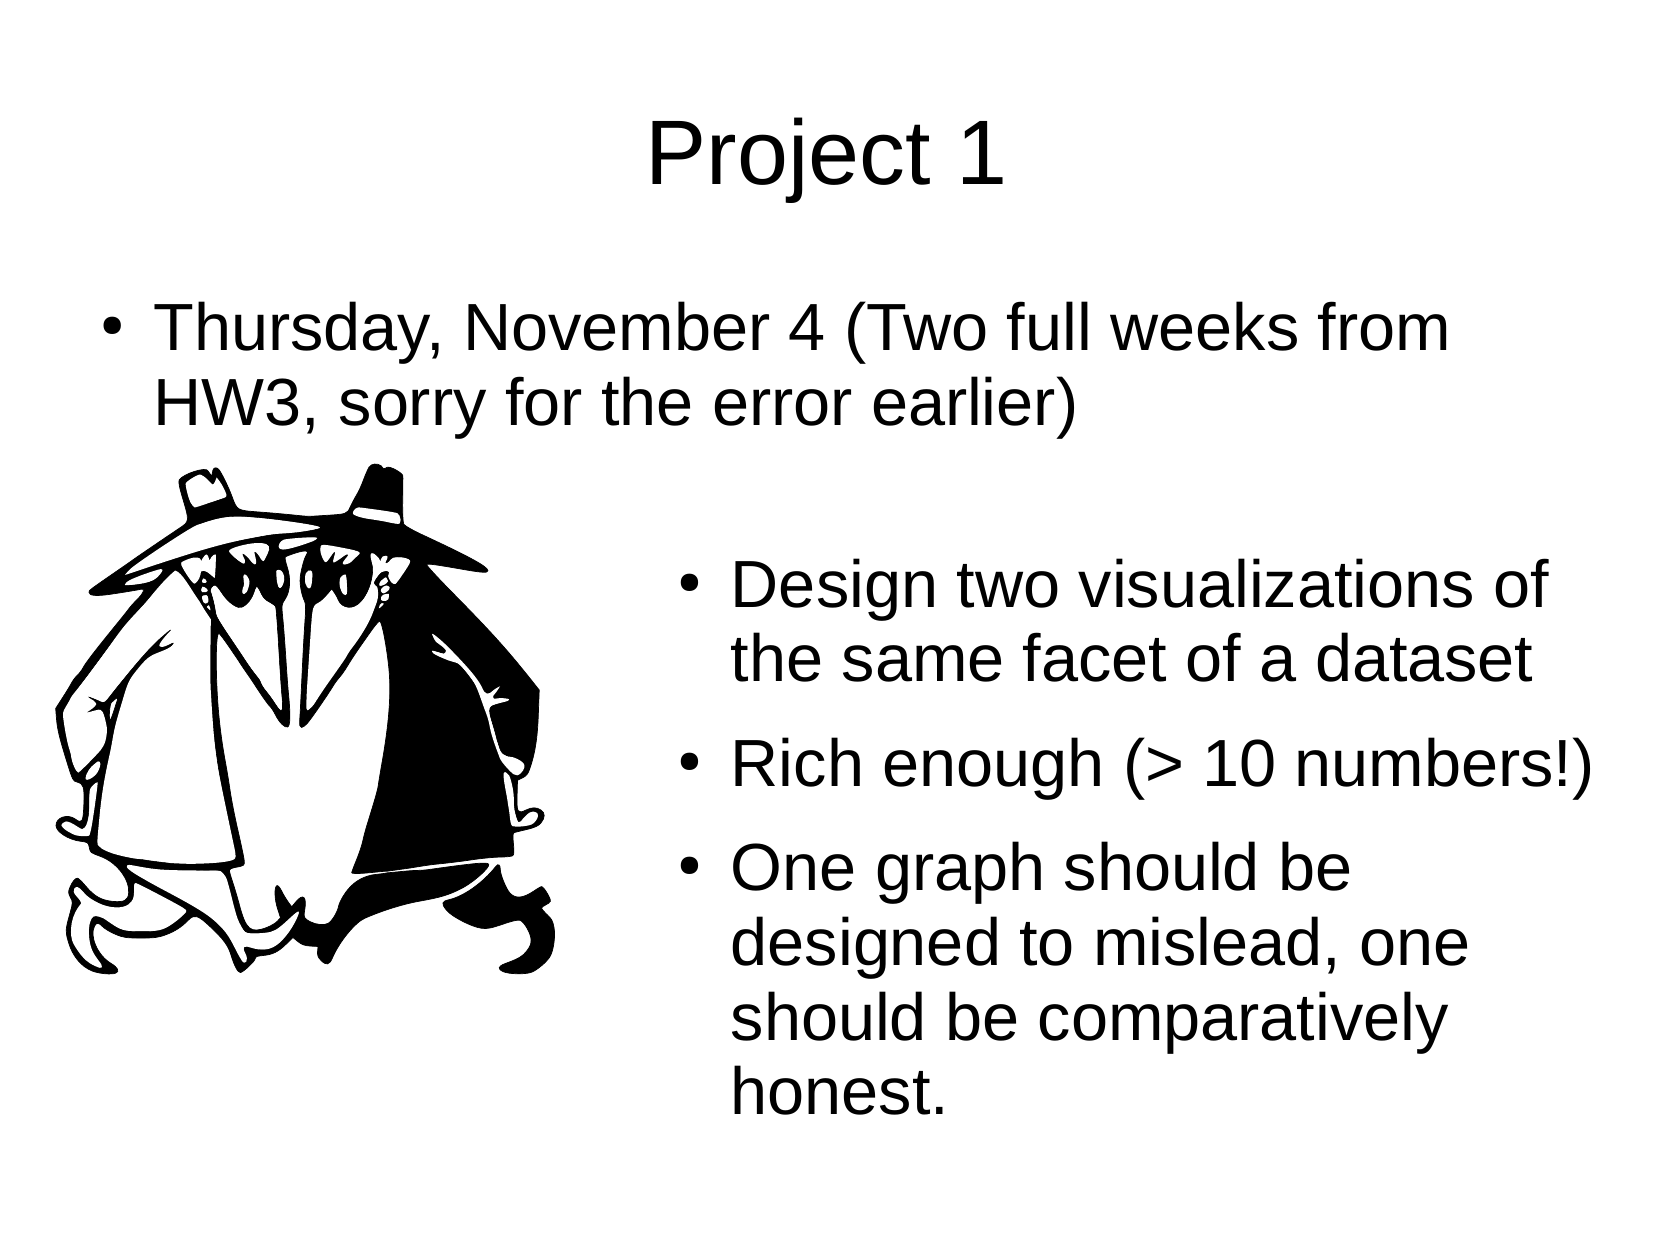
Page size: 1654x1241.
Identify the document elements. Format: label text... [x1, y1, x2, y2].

title Project 1 [82, 49, 1571, 257]
list Thursday, November 4 (Two full weeks from HW3, sorry for the error earlier) [82, 290, 1571, 1109]
list Design two visualizations of the same facet of a dataset Rich enough (> 10 numbers!) One graph should be designed to mislead, one should be comparatively honest. [660, 546, 1636, 1241]
picture [55, 462, 556, 976]
